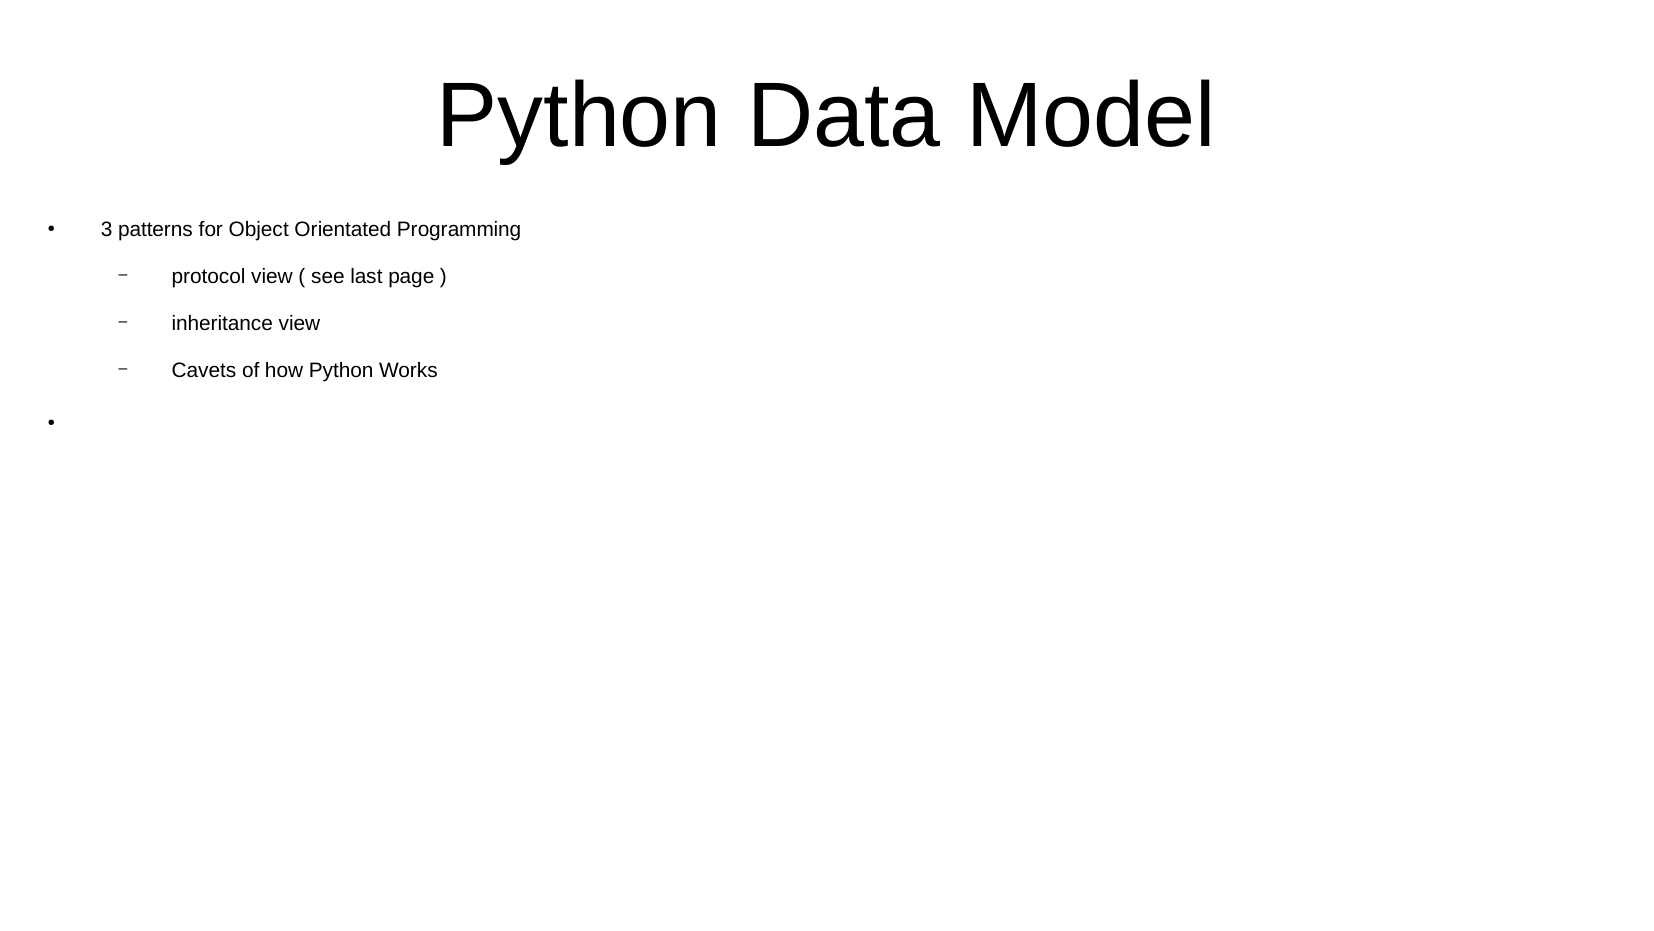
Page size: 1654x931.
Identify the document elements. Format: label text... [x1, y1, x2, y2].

list 3 patterns for Object Orientated Programming protocol view ( see last page ) inheritance view Cavets of how Python Works [30, 217, 1571, 901]
title Python Data Model [82, 37, 1571, 193]
